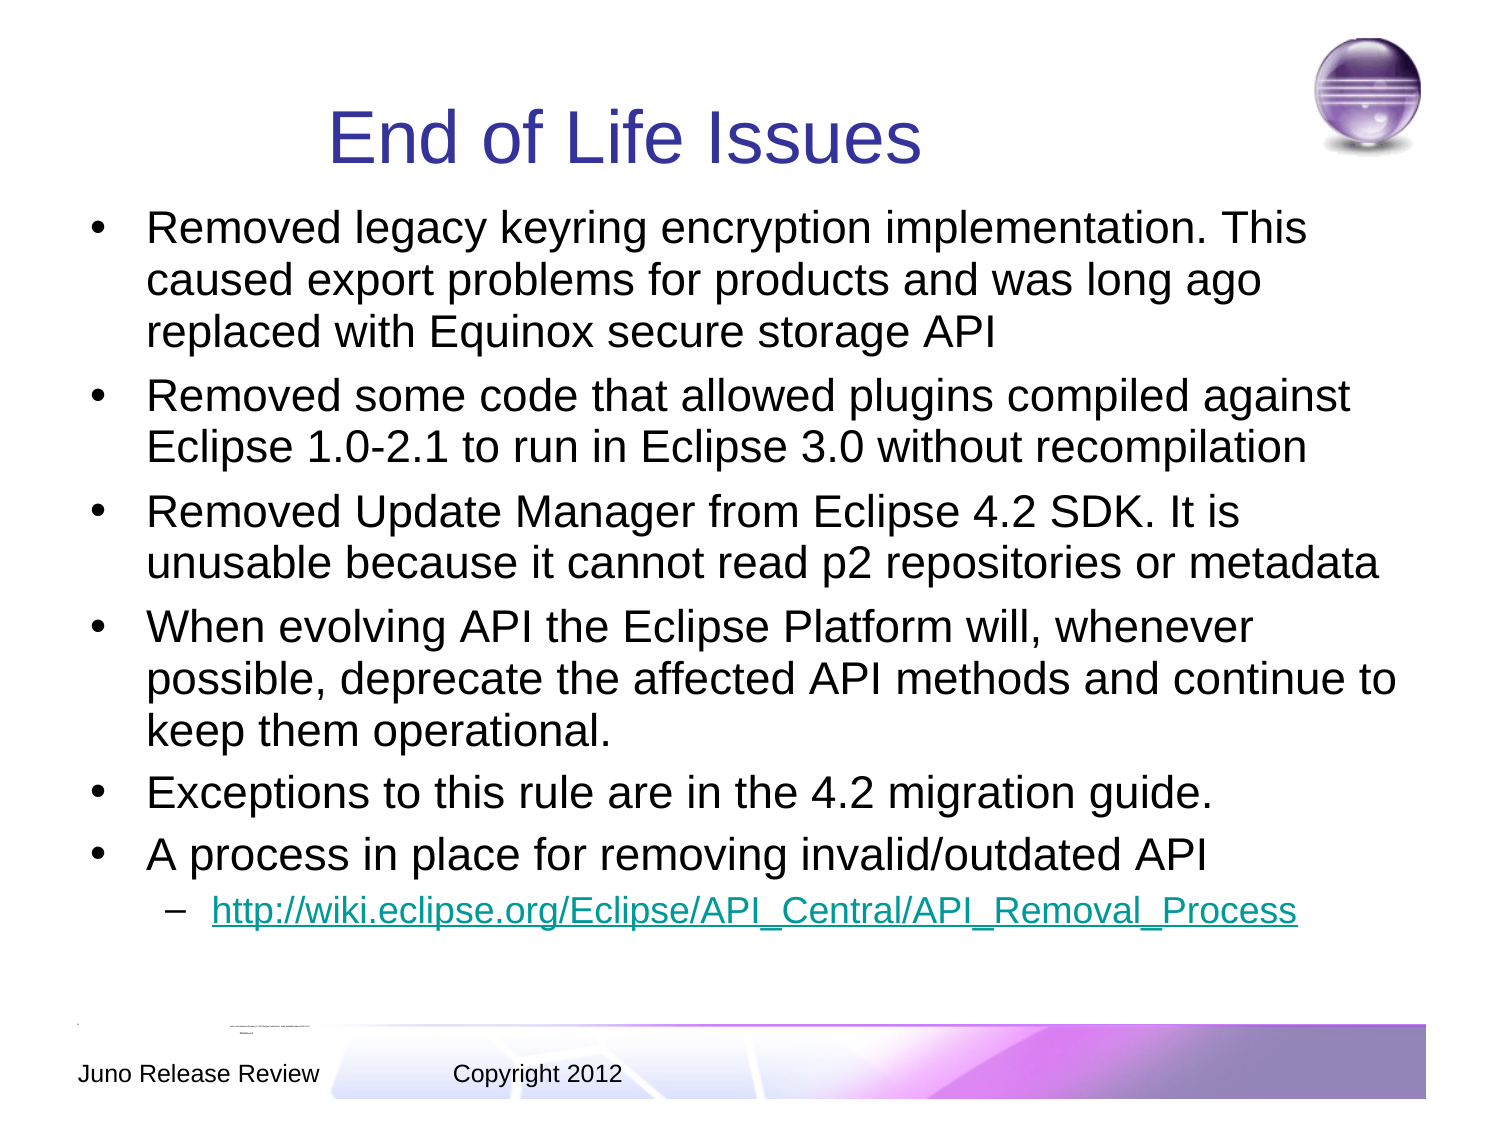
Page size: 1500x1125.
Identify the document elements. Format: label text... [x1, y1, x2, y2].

picture [1307, 37, 1426, 157]
picture [225, 1024, 1426, 1099]
title End of Life Issues [74, 45, 1176, 233]
list Removed legacy keyring encryption implementation. This caused export problems for products and was long ago replaced with Equinox secure storage API Removed some code that allowed plugins compiled against Eclipse 1.0-2.1 to run in Eclipse 3.0 without recompilation Removed Update Manager from Eclipse 4.2 SDK. It is unusable because it cannot read p2 repositories or metadata When evolving API the Eclipse Platform will, whenever possible, deprecate the affected API methods and continue to keep them operational. Exceptions to this rule are in the 4.2 migration guide. A process in place for removing invalid/outdated API http://wiki.eclipse.org/Eclipse/API_Central/API_Removal_Process [75, 195, 1426, 989]
